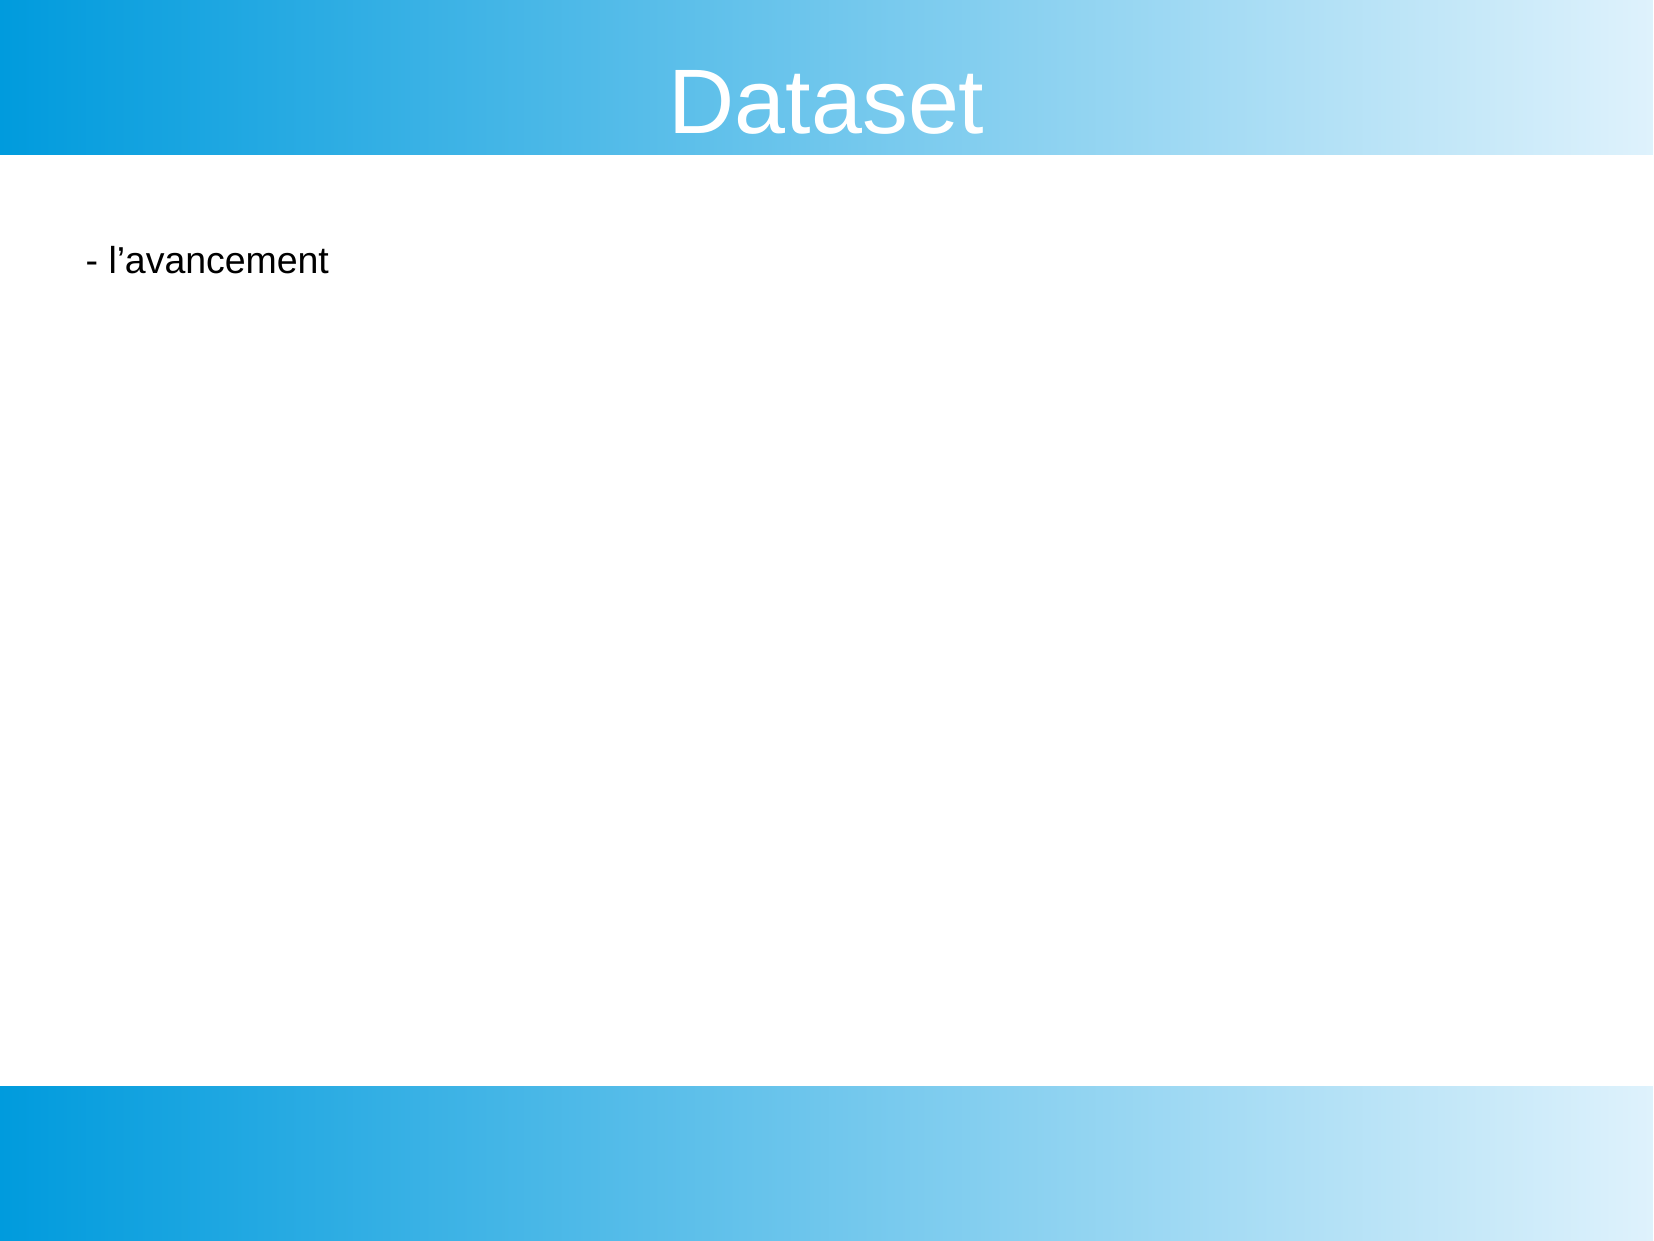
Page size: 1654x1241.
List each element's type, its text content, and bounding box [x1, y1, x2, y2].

title Dataset [82, 49, 1571, 155]
text_box - l’avancement [70, 231, 1348, 331]
